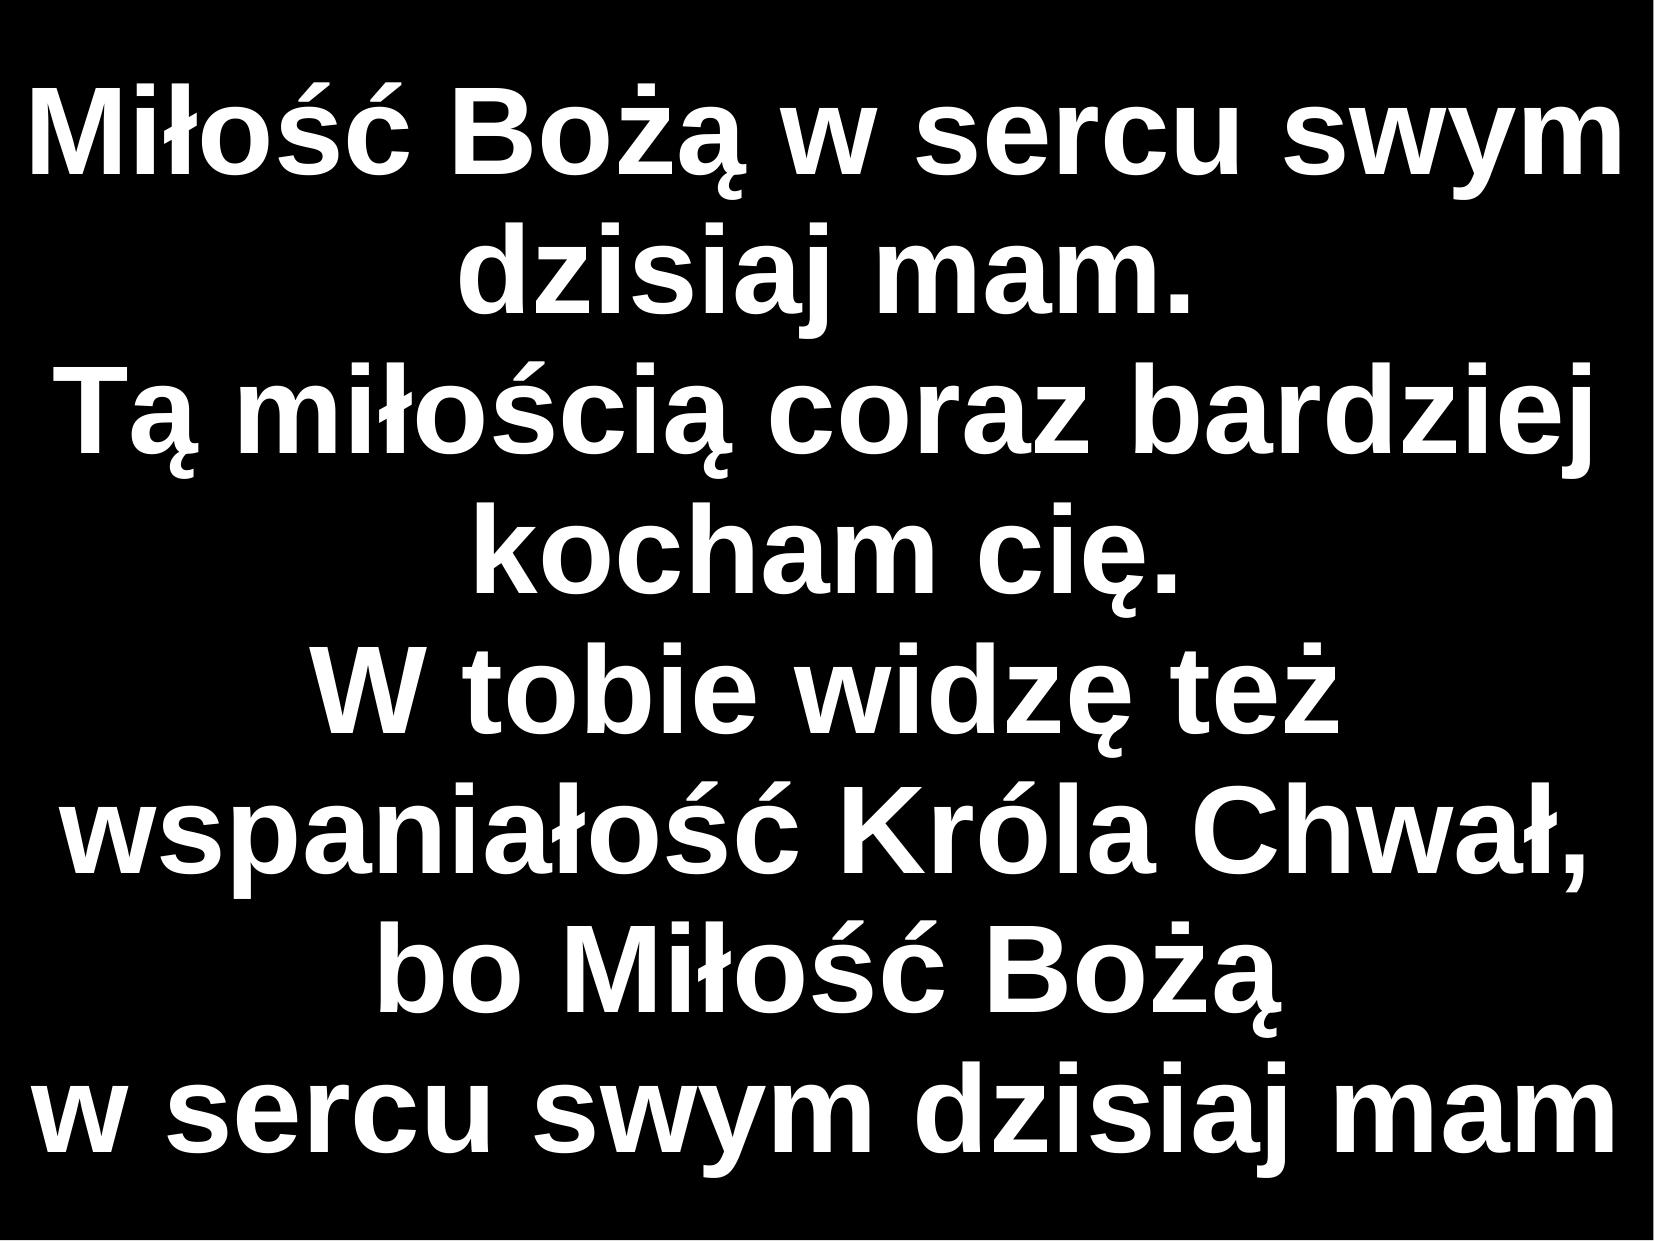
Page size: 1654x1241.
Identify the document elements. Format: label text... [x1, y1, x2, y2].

title Miłość Bożą w sercu swym dzisiaj mam. Tą miłością coraz bardziej kocham cię. W tobie widzę też wspaniałość Króla Chwał, bo Miłość Bożą w sercu swym dzisiaj mam [0, 0, 1654, 1241]
